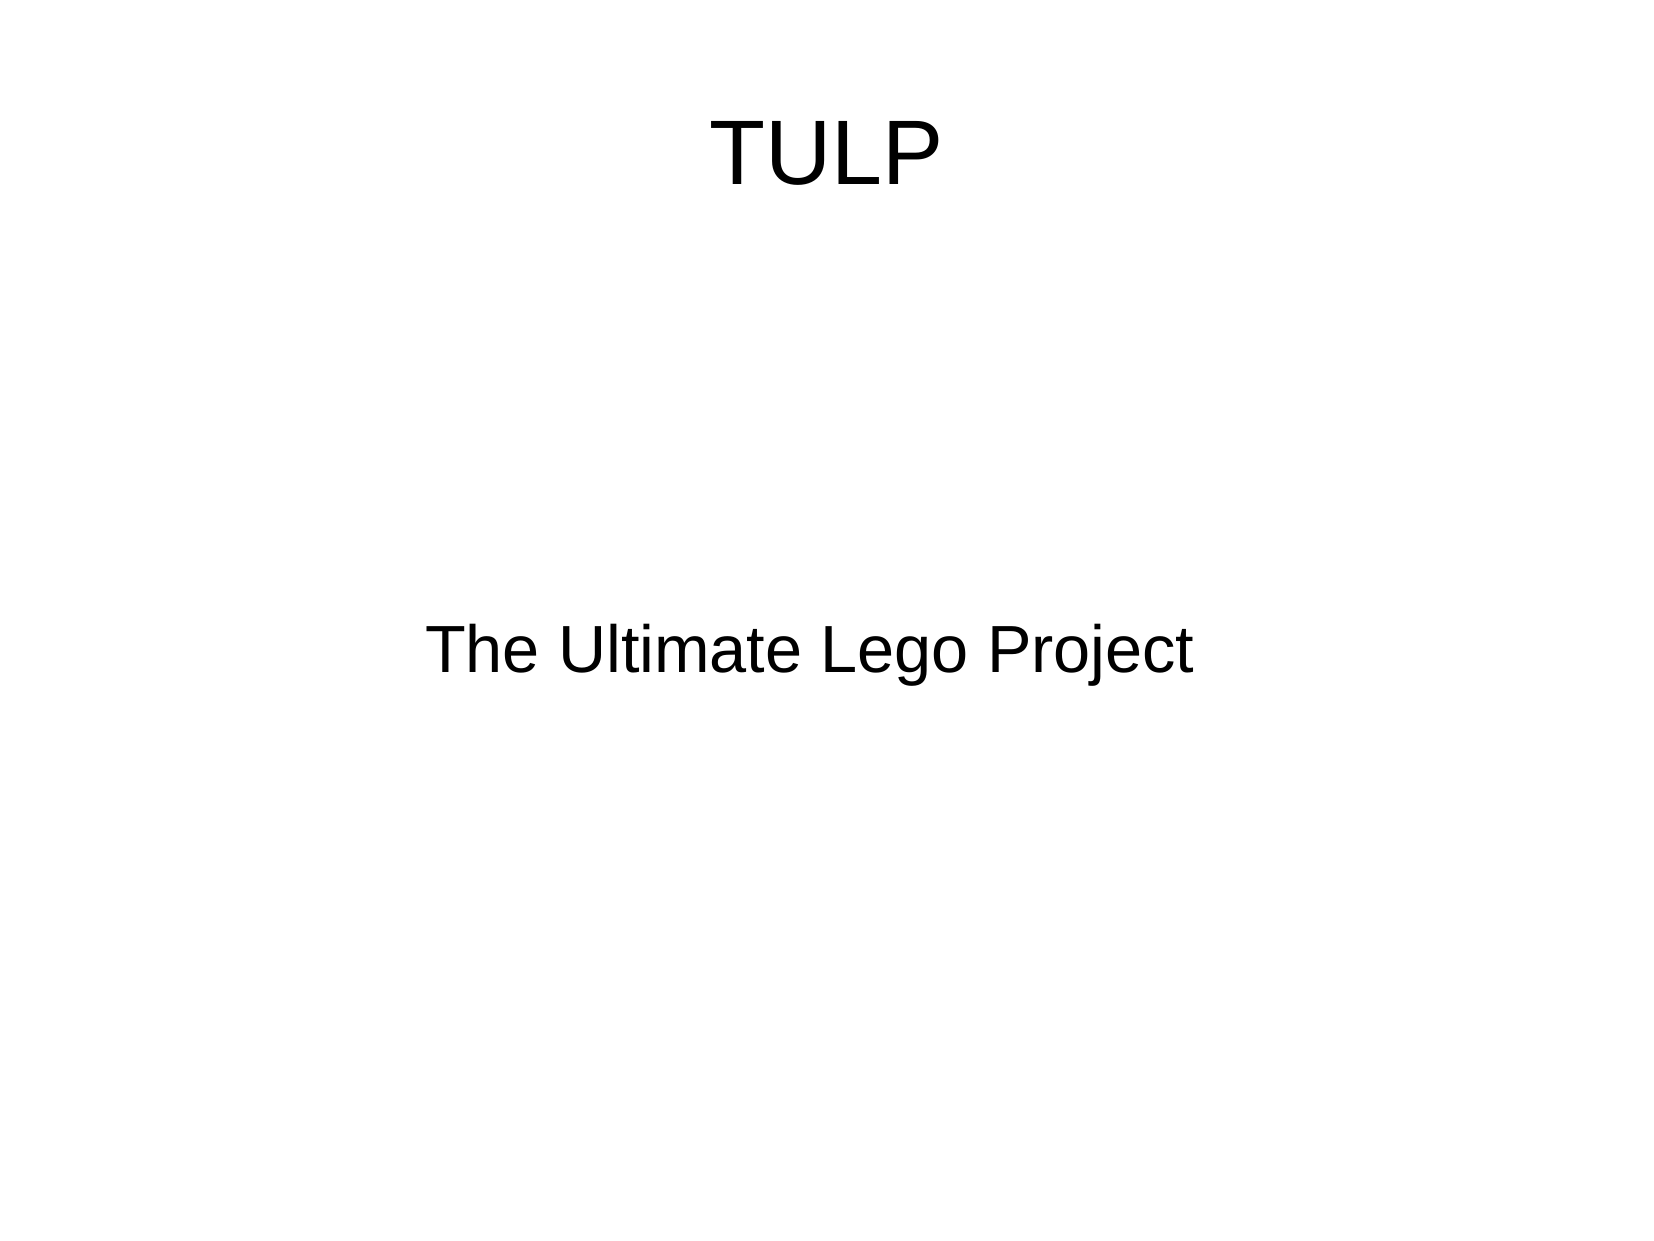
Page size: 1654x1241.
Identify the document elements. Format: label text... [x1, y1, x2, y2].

subtitle The Ultimate Lego Project [82, 290, 1538, 1010]
title TULP [82, 49, 1571, 257]
